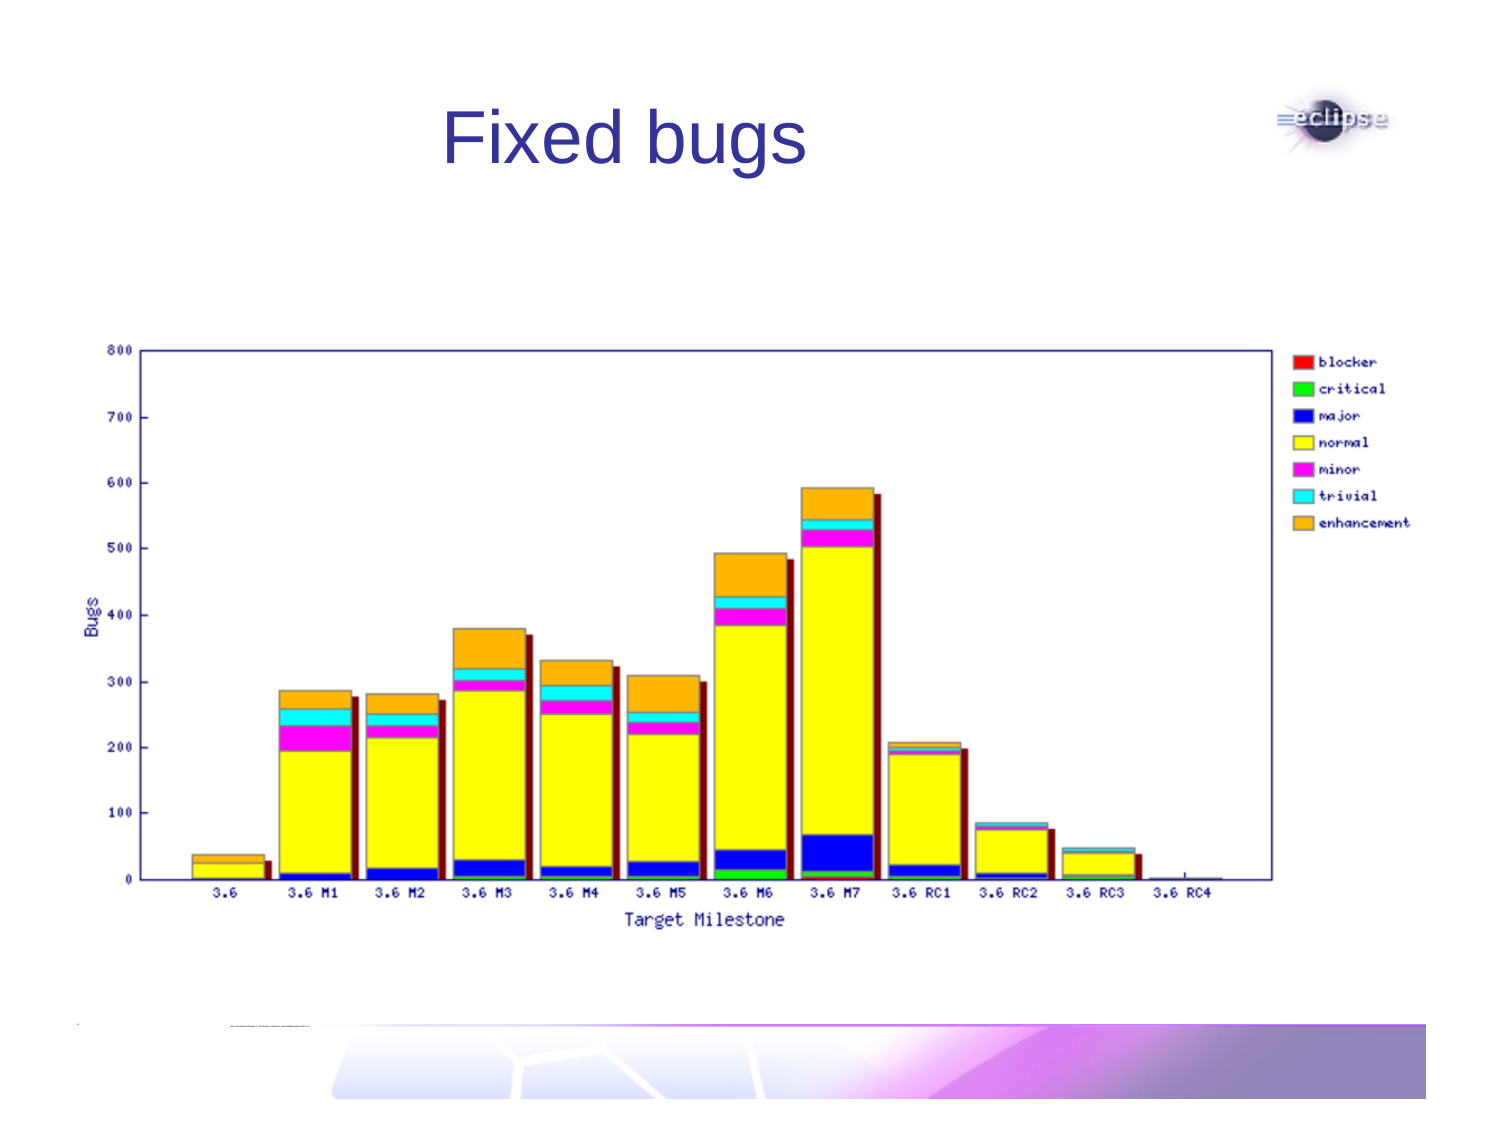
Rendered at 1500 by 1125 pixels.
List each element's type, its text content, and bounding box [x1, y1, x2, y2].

picture [1257, 42, 1408, 193]
picture [225, 1024, 1426, 1099]
chart [75, 331, 1426, 936]
title Fixed bugs [74, 45, 1176, 233]
